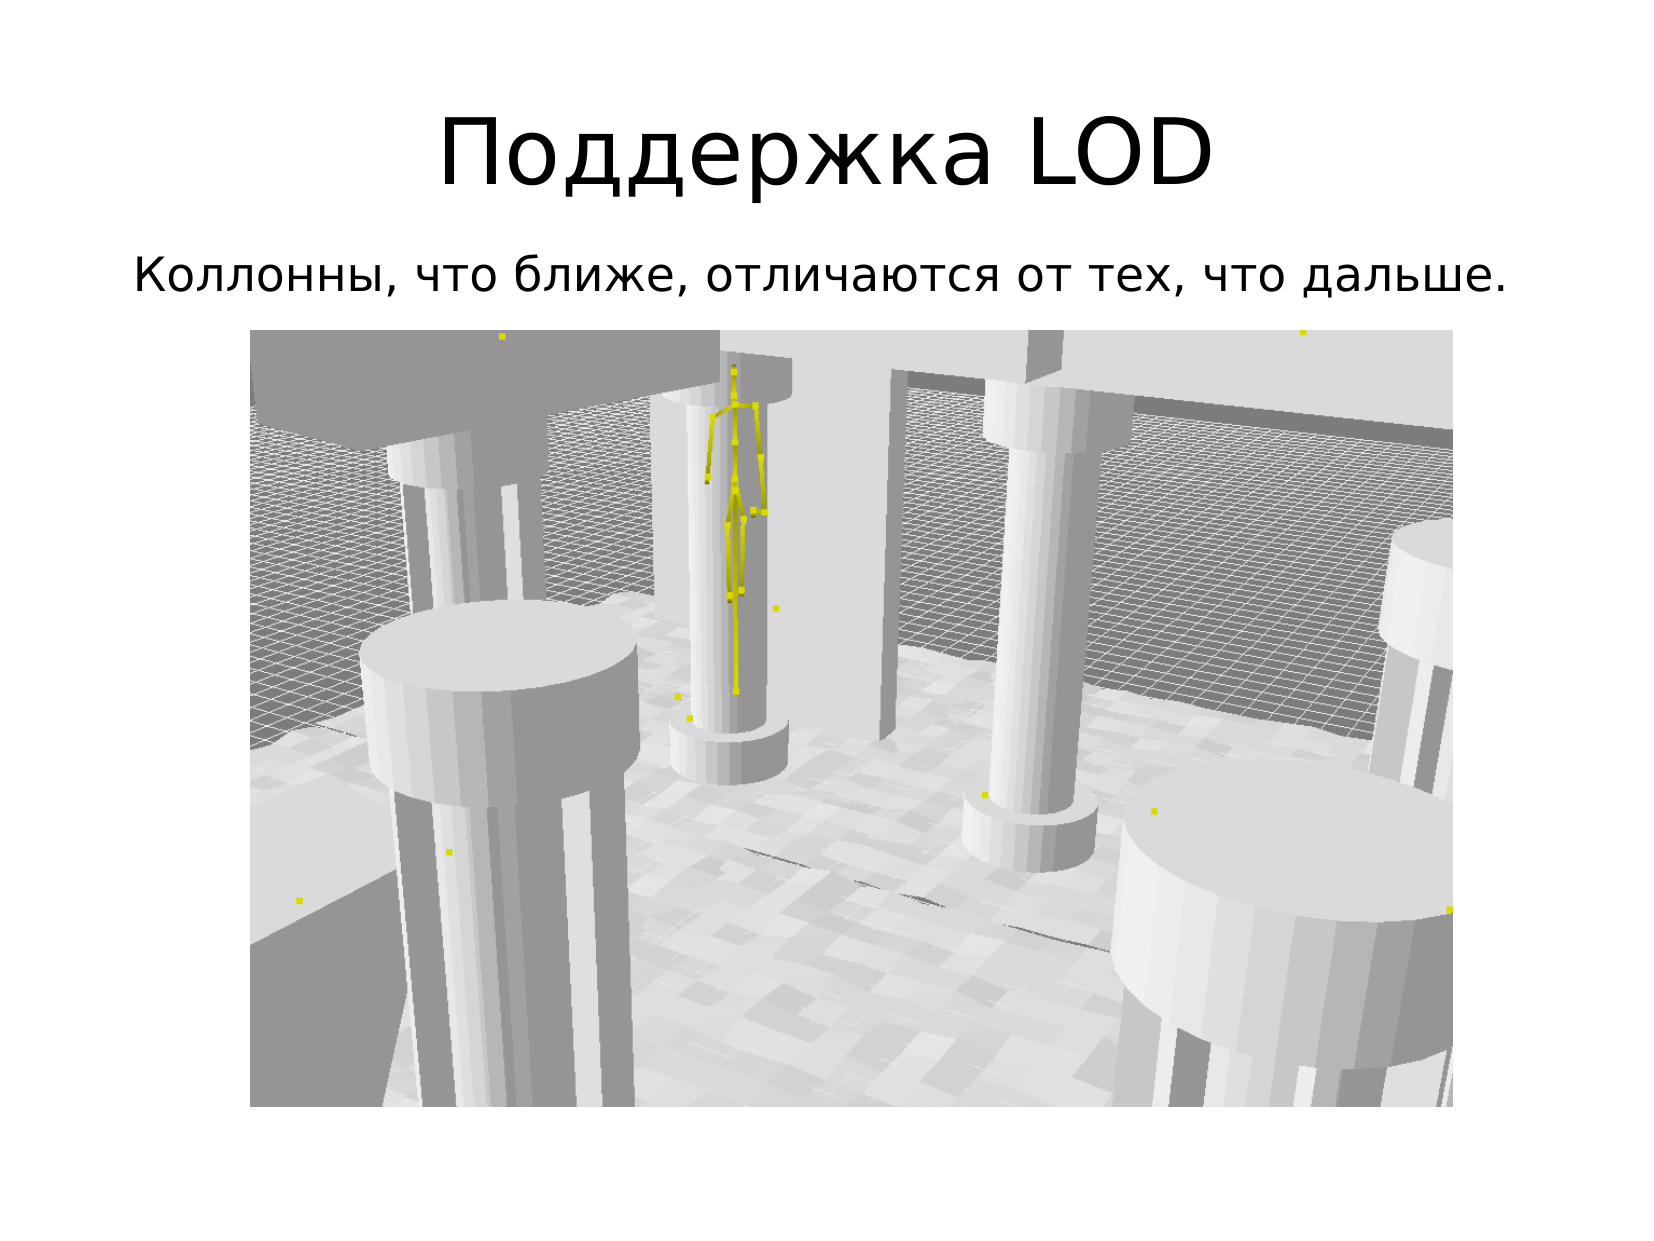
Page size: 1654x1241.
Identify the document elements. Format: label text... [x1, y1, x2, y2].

title Поддержка LOD [82, 49, 1571, 248]
list Коллонны, что ближе, отличаются от тех, что дальше. [82, 248, 1571, 348]
picture [250, 330, 1453, 1107]
